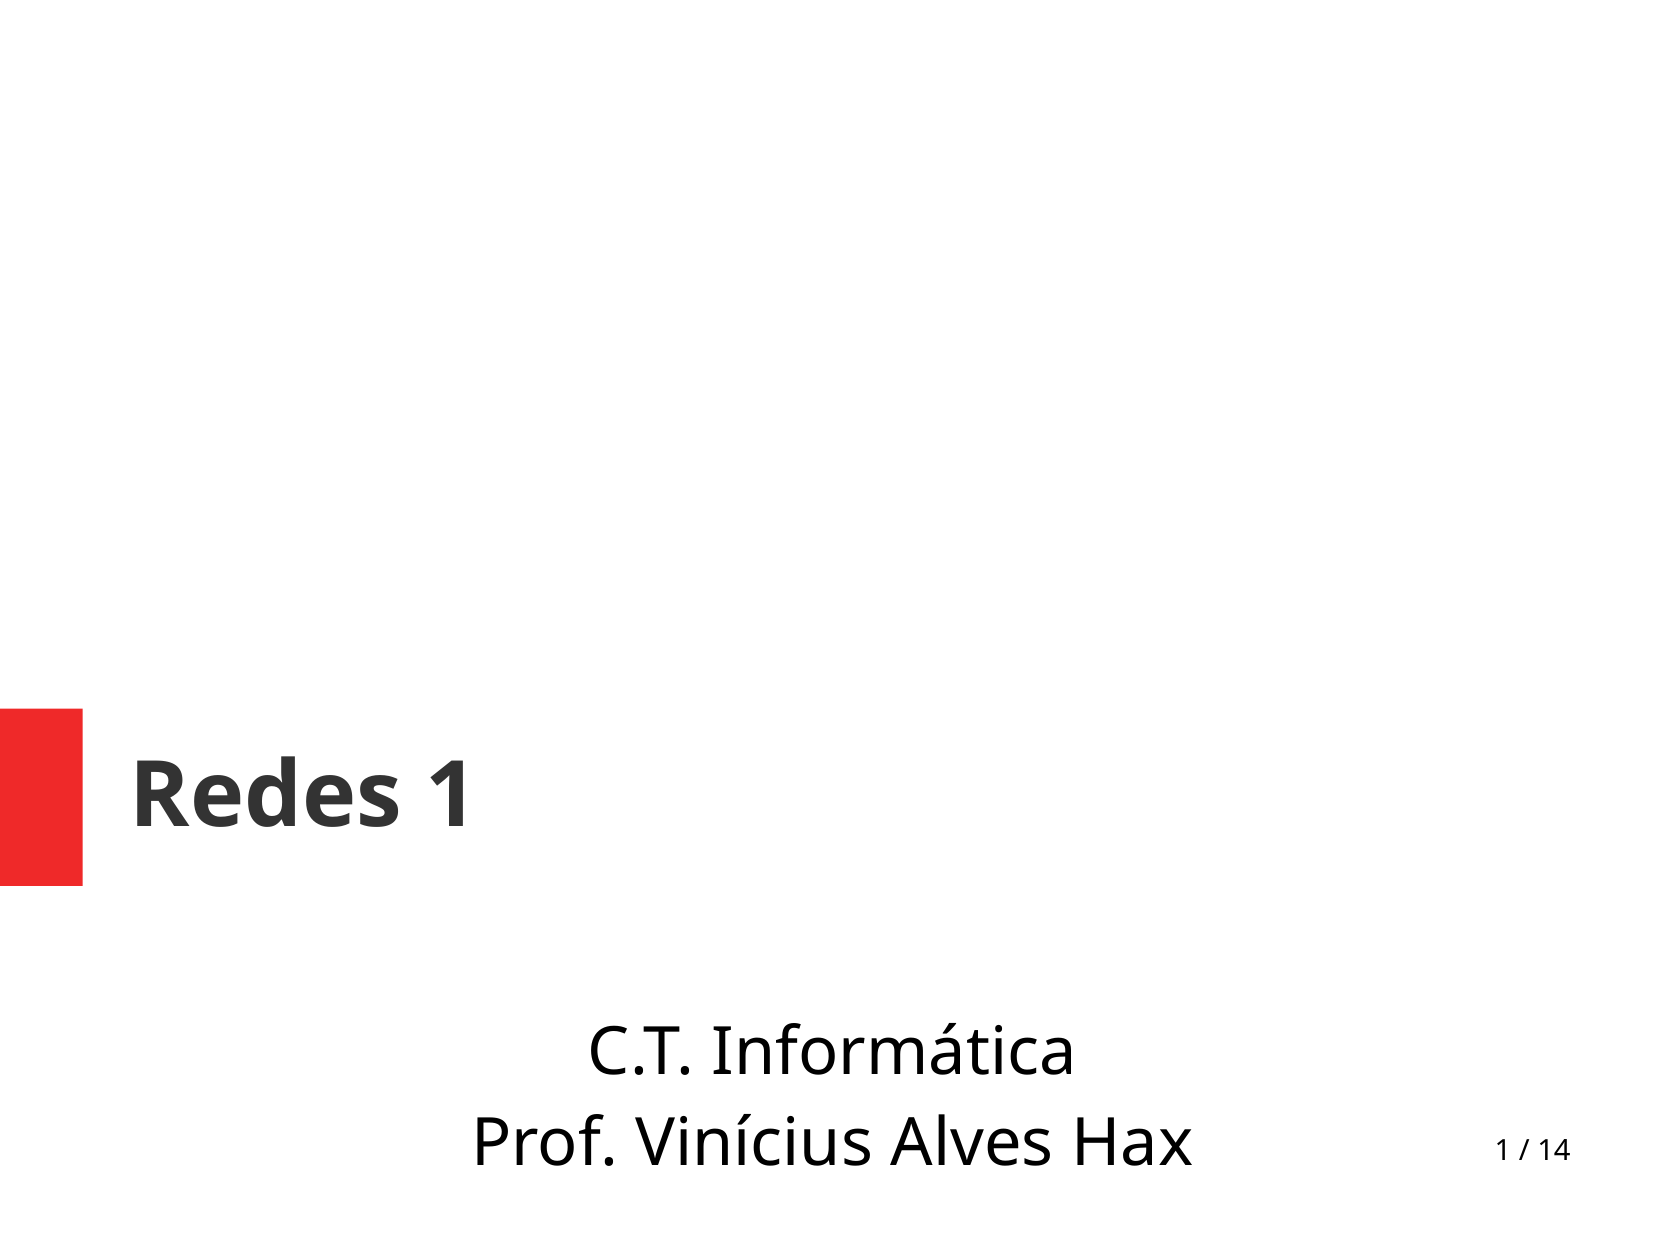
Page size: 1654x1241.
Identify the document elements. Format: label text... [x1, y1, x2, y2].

title Redes 1 [129, 655, 1536, 928]
subtitle C.T. Informática Prof. Vinícius Alves Hax [129, 932, 1536, 1166]
